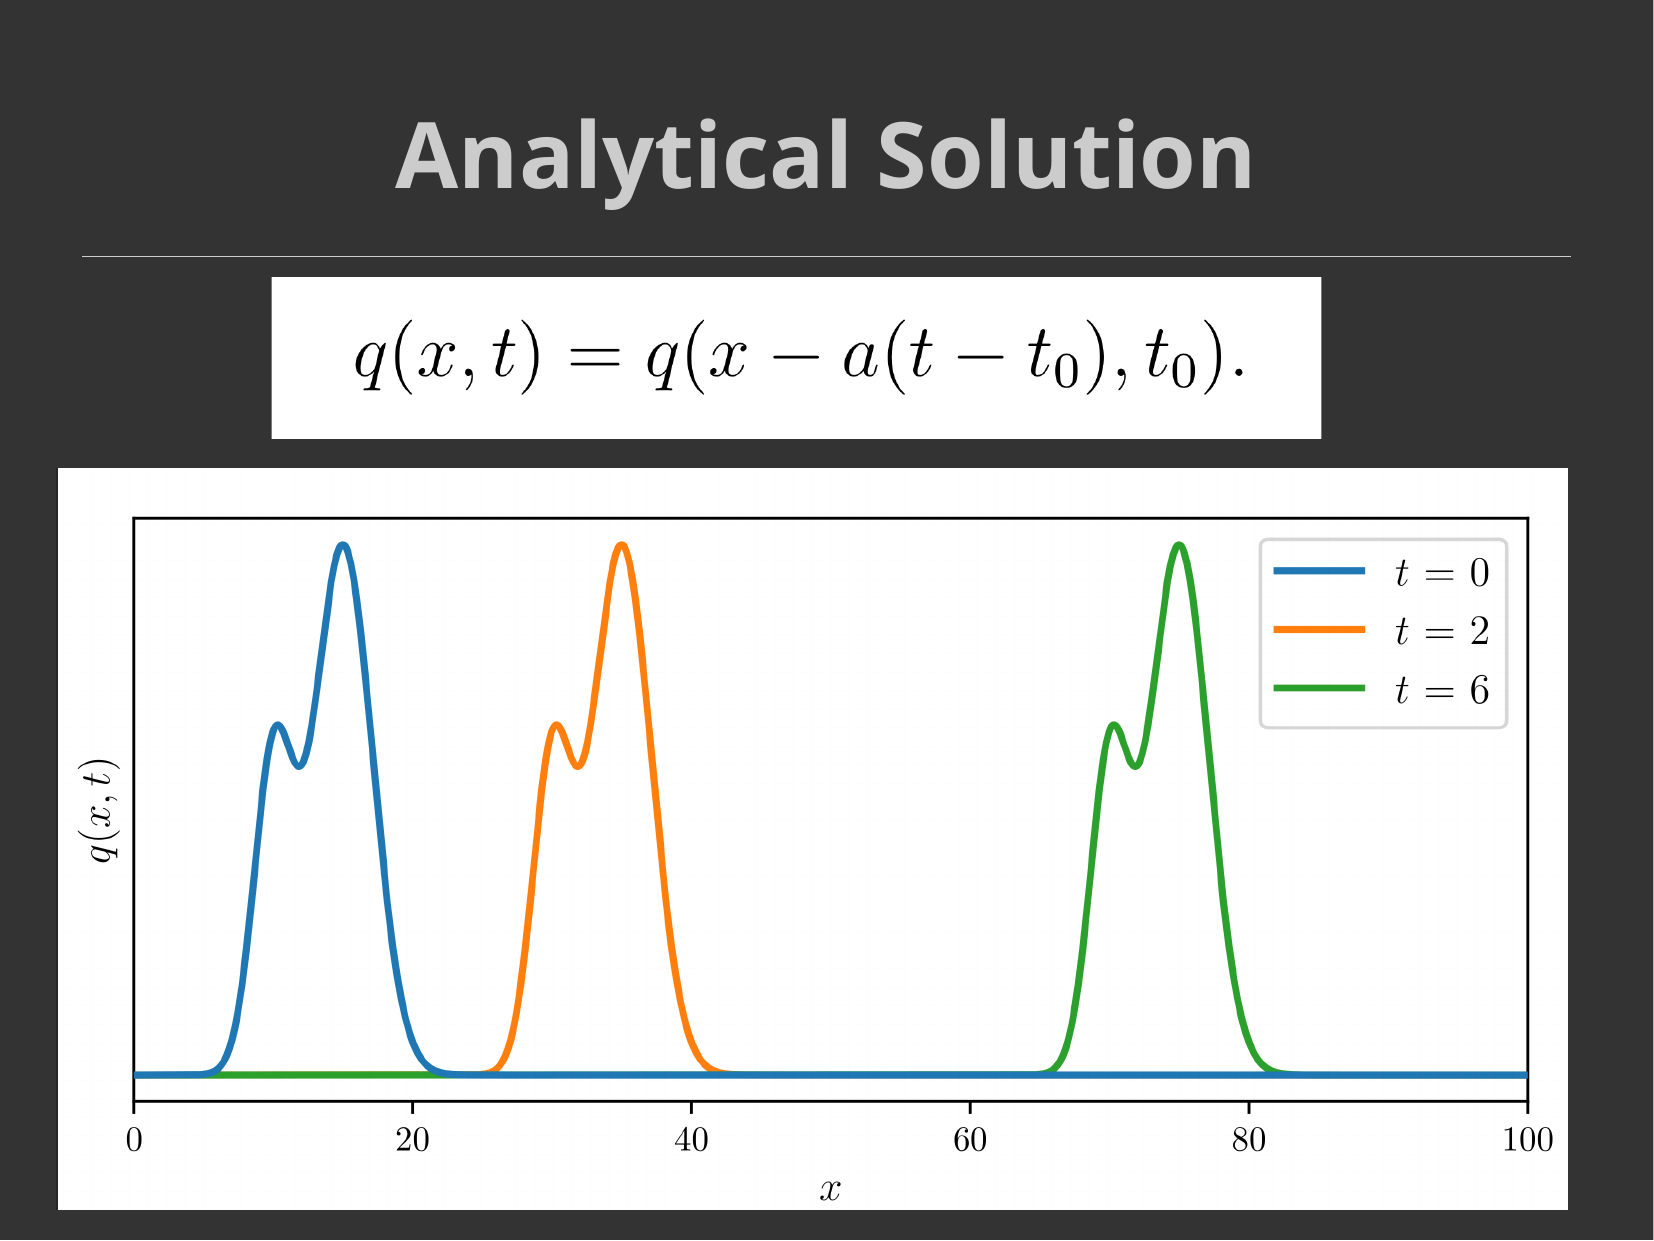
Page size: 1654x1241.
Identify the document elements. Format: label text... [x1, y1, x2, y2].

picture [56, 468, 1568, 1210]
title Analytical Solution [82, 49, 1571, 257]
picture [271, 277, 1322, 439]
